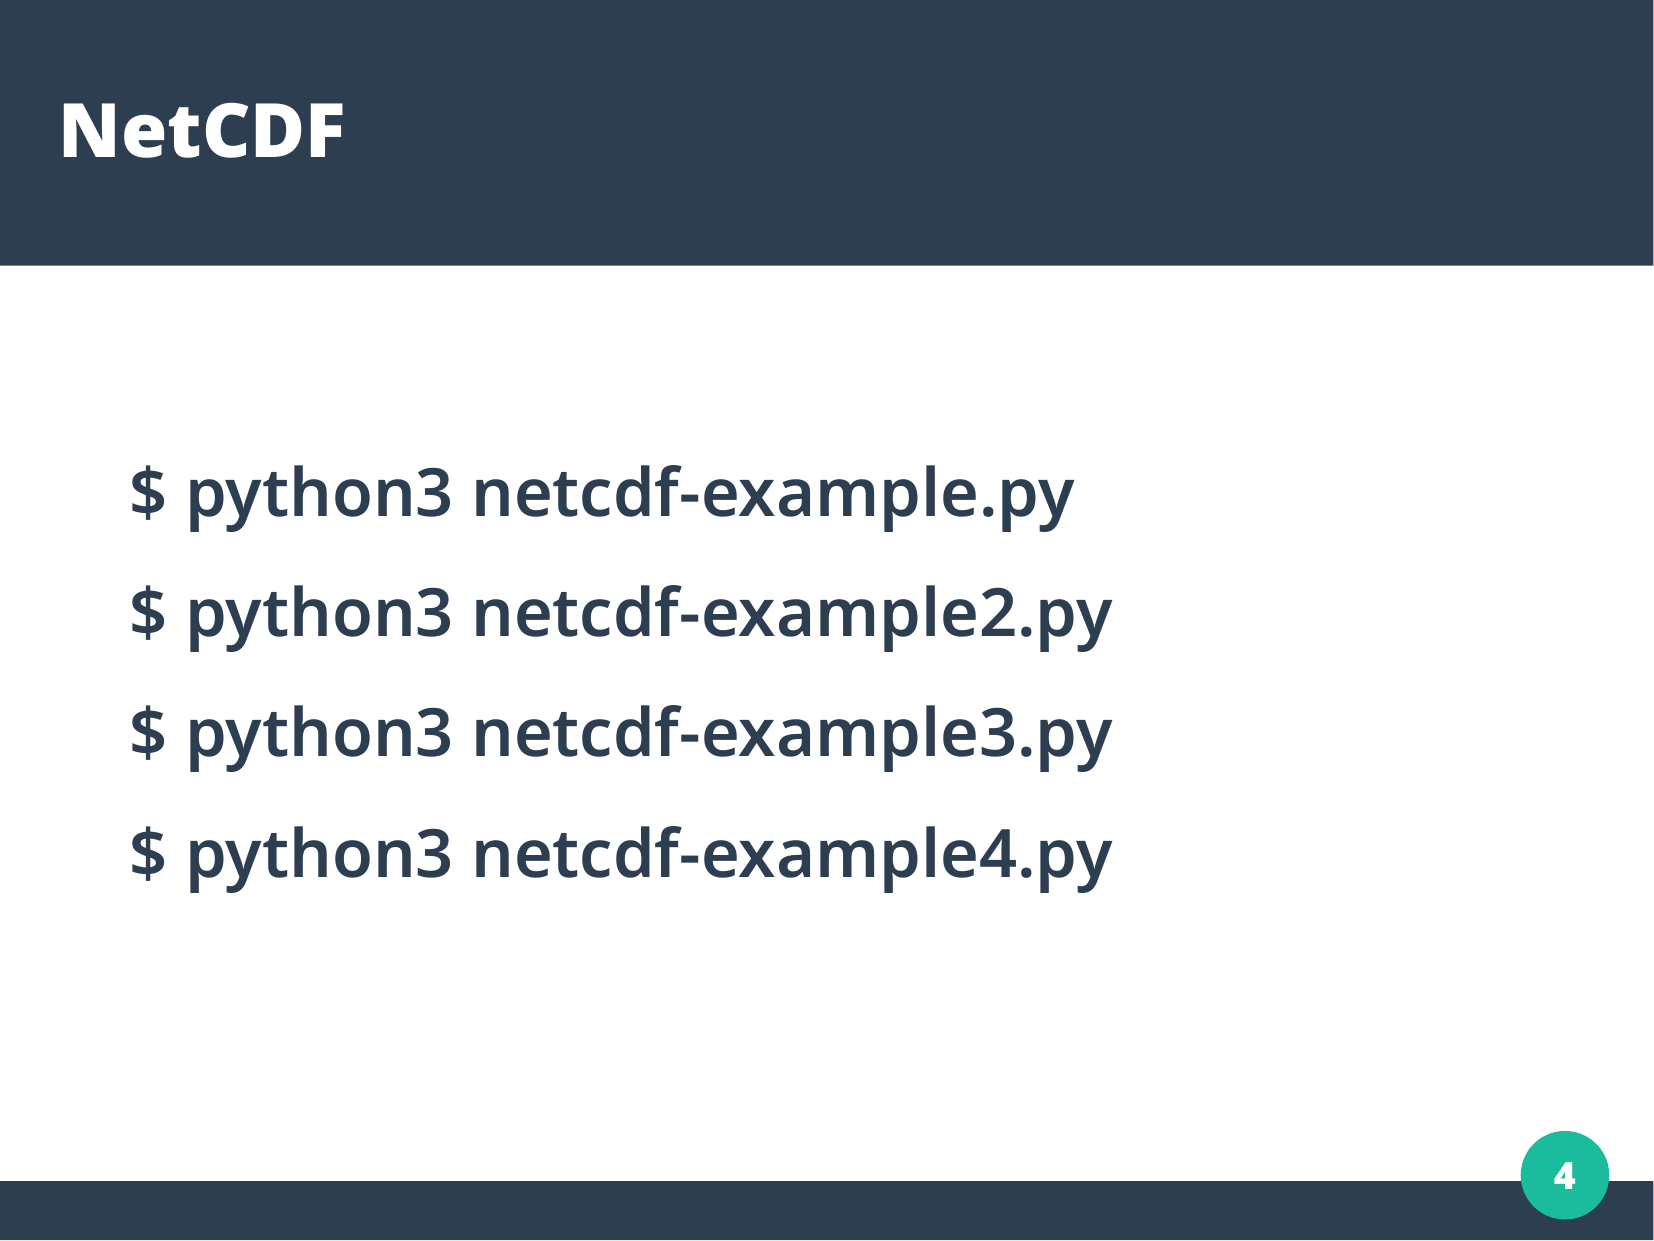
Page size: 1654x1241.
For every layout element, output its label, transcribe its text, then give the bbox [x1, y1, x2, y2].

list $ python3 netcdf-example.py $ python3 netcdf-example2.py $ python3 netcdf-example3.py $ python3 netcdf-example4.py [59, 324, 1595, 1152]
title NetCDF [59, 49, 1595, 207]
